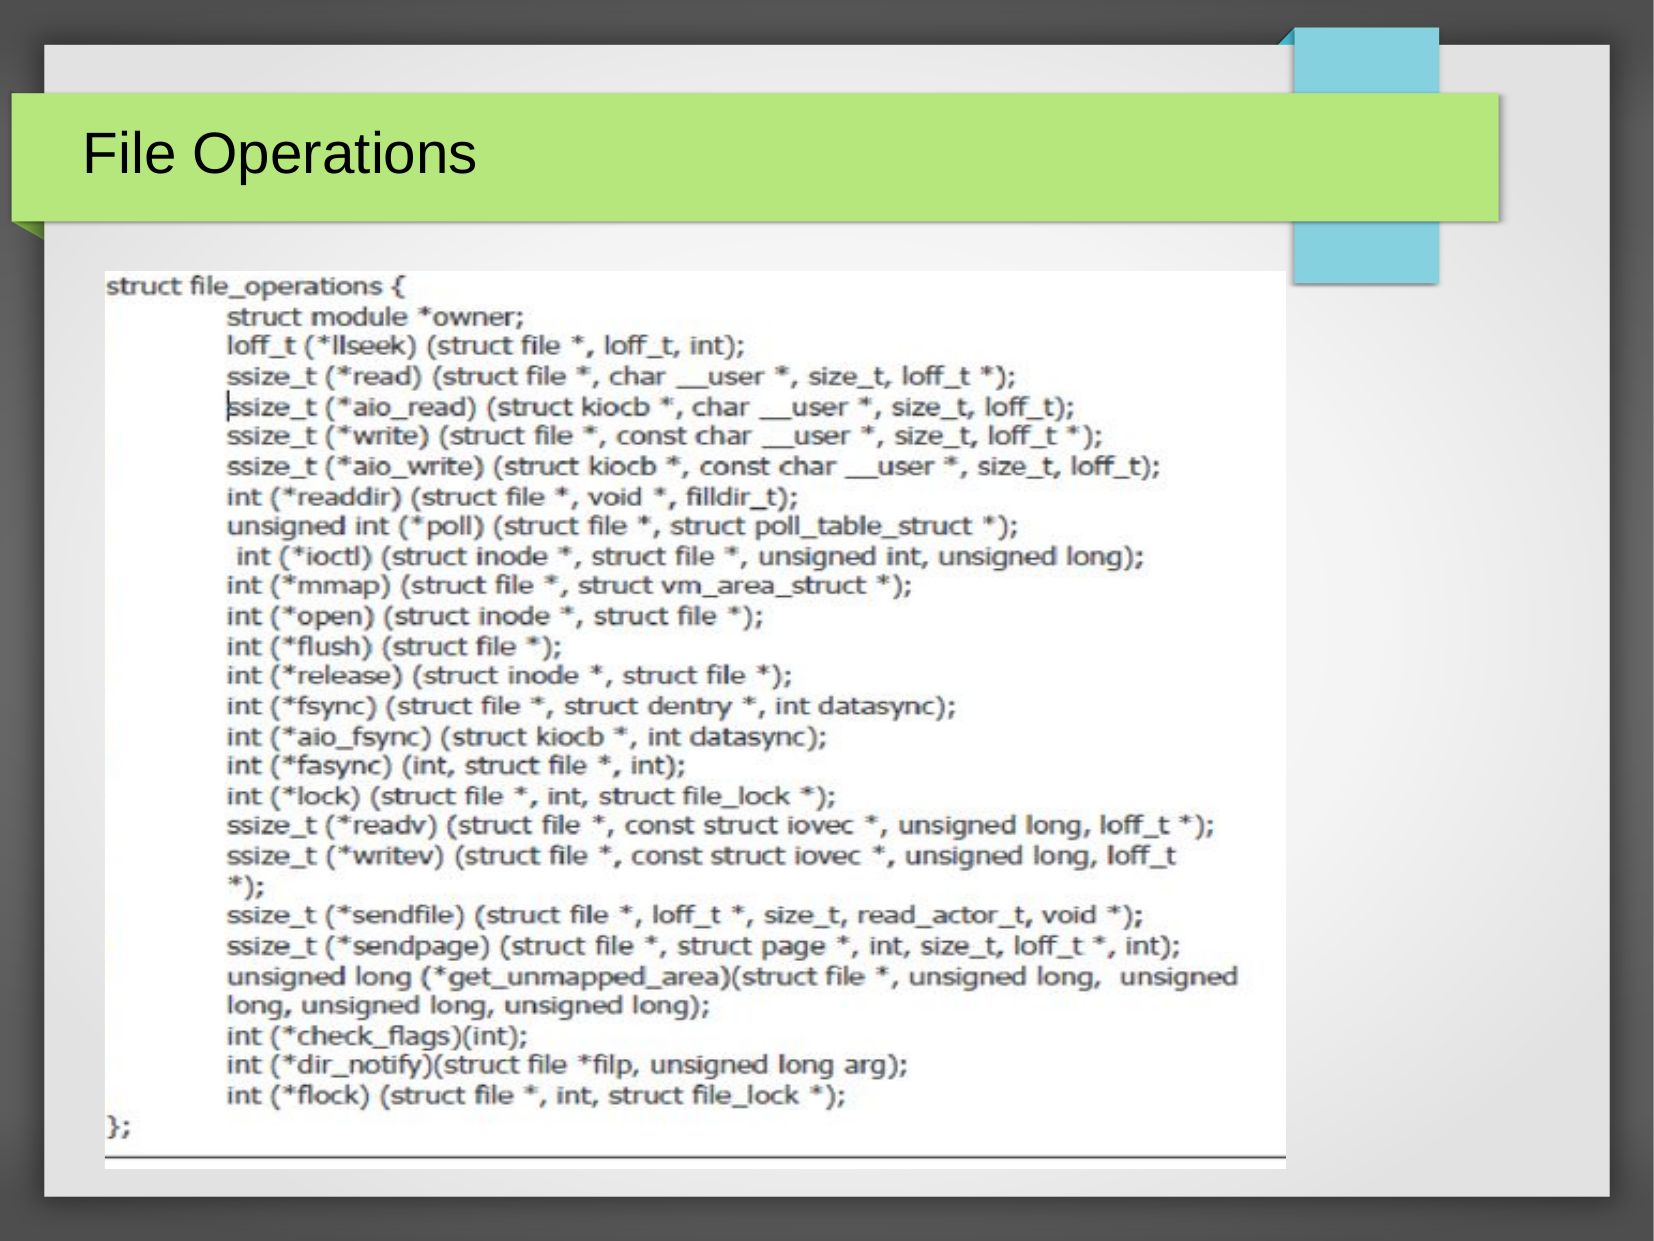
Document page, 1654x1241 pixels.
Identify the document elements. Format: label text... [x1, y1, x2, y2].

picture [0, 0, 1654, 1241]
title File Operations [82, 94, 1264, 213]
